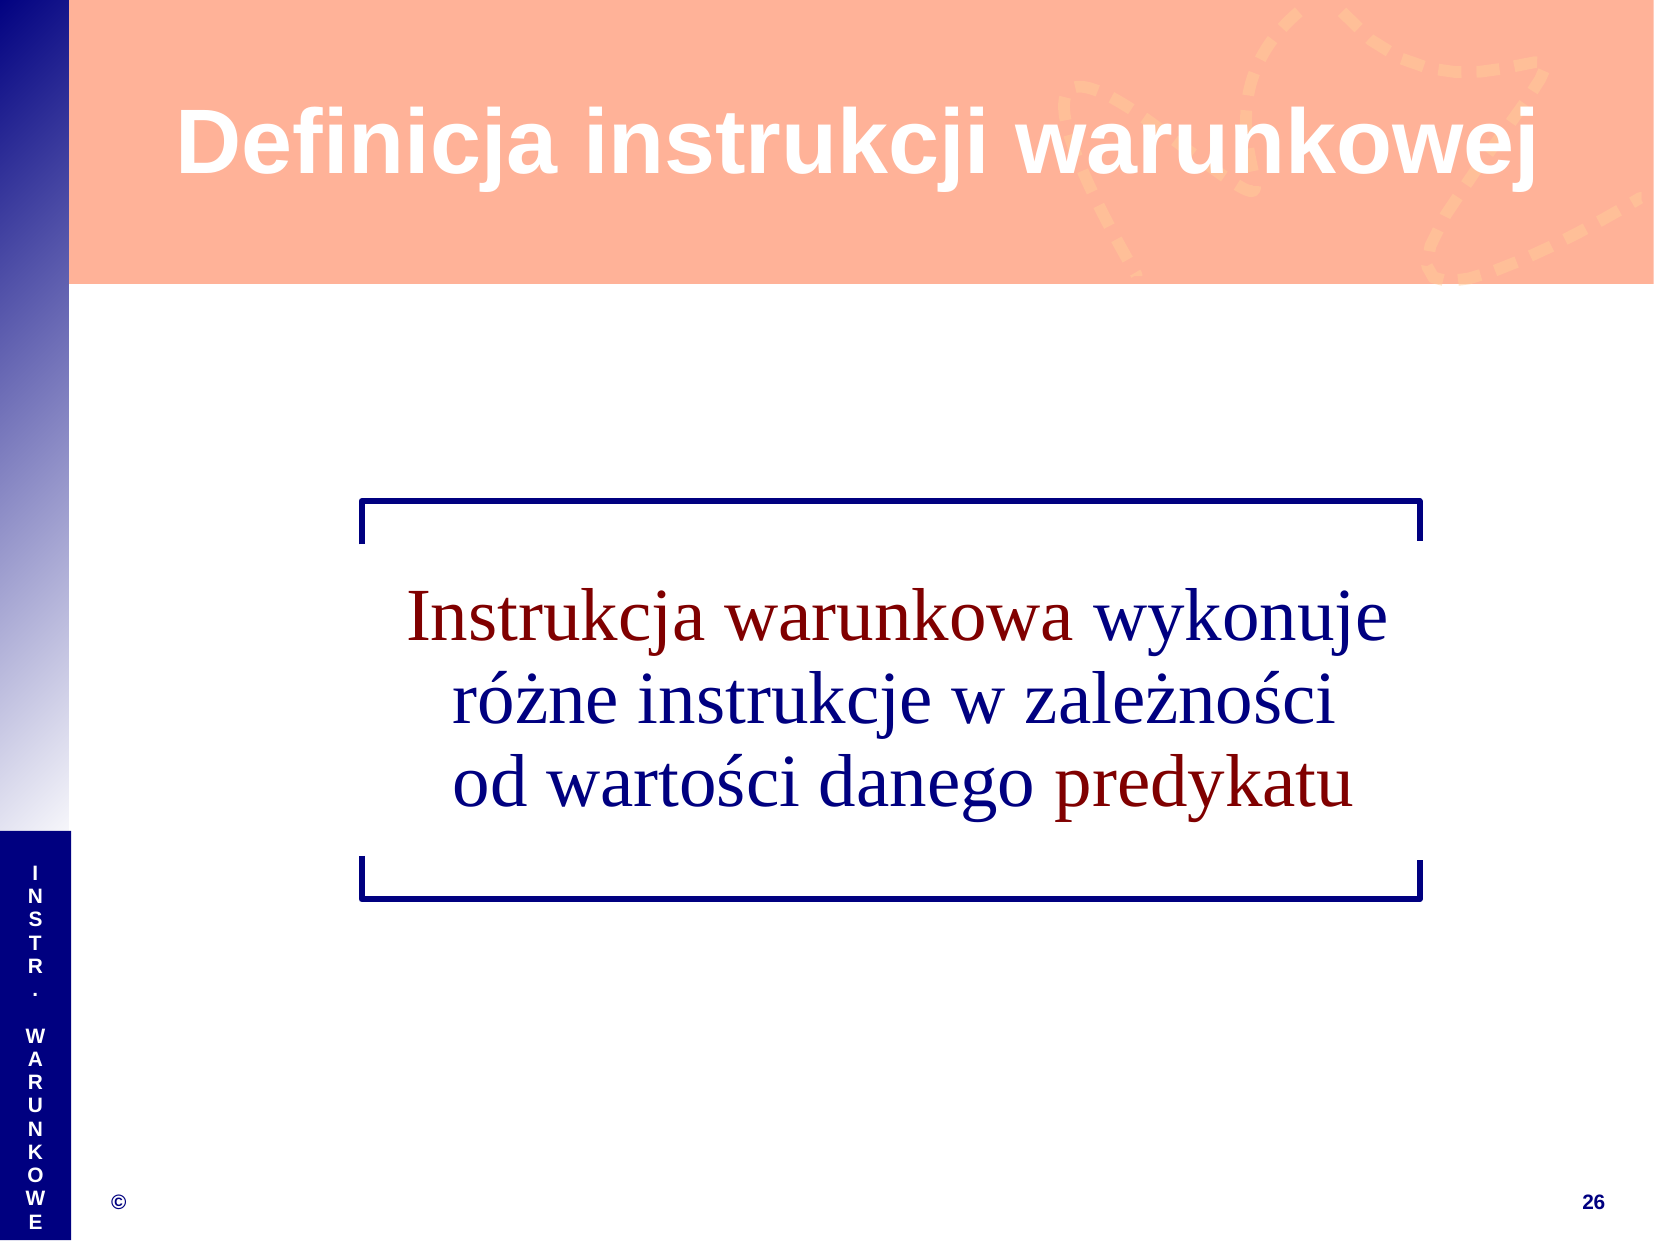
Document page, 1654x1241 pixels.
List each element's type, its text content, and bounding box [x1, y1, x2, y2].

text_box Instrukcja warunkowa wykonuje różne instrukcje w zależności od wartości danego predykatu [380, 472, 1401, 925]
text_box I N S T R . W A R U N K O W E [0, 830, 71, 1241]
title Definicja instrukcji warunkowej [101, 37, 1617, 246]
